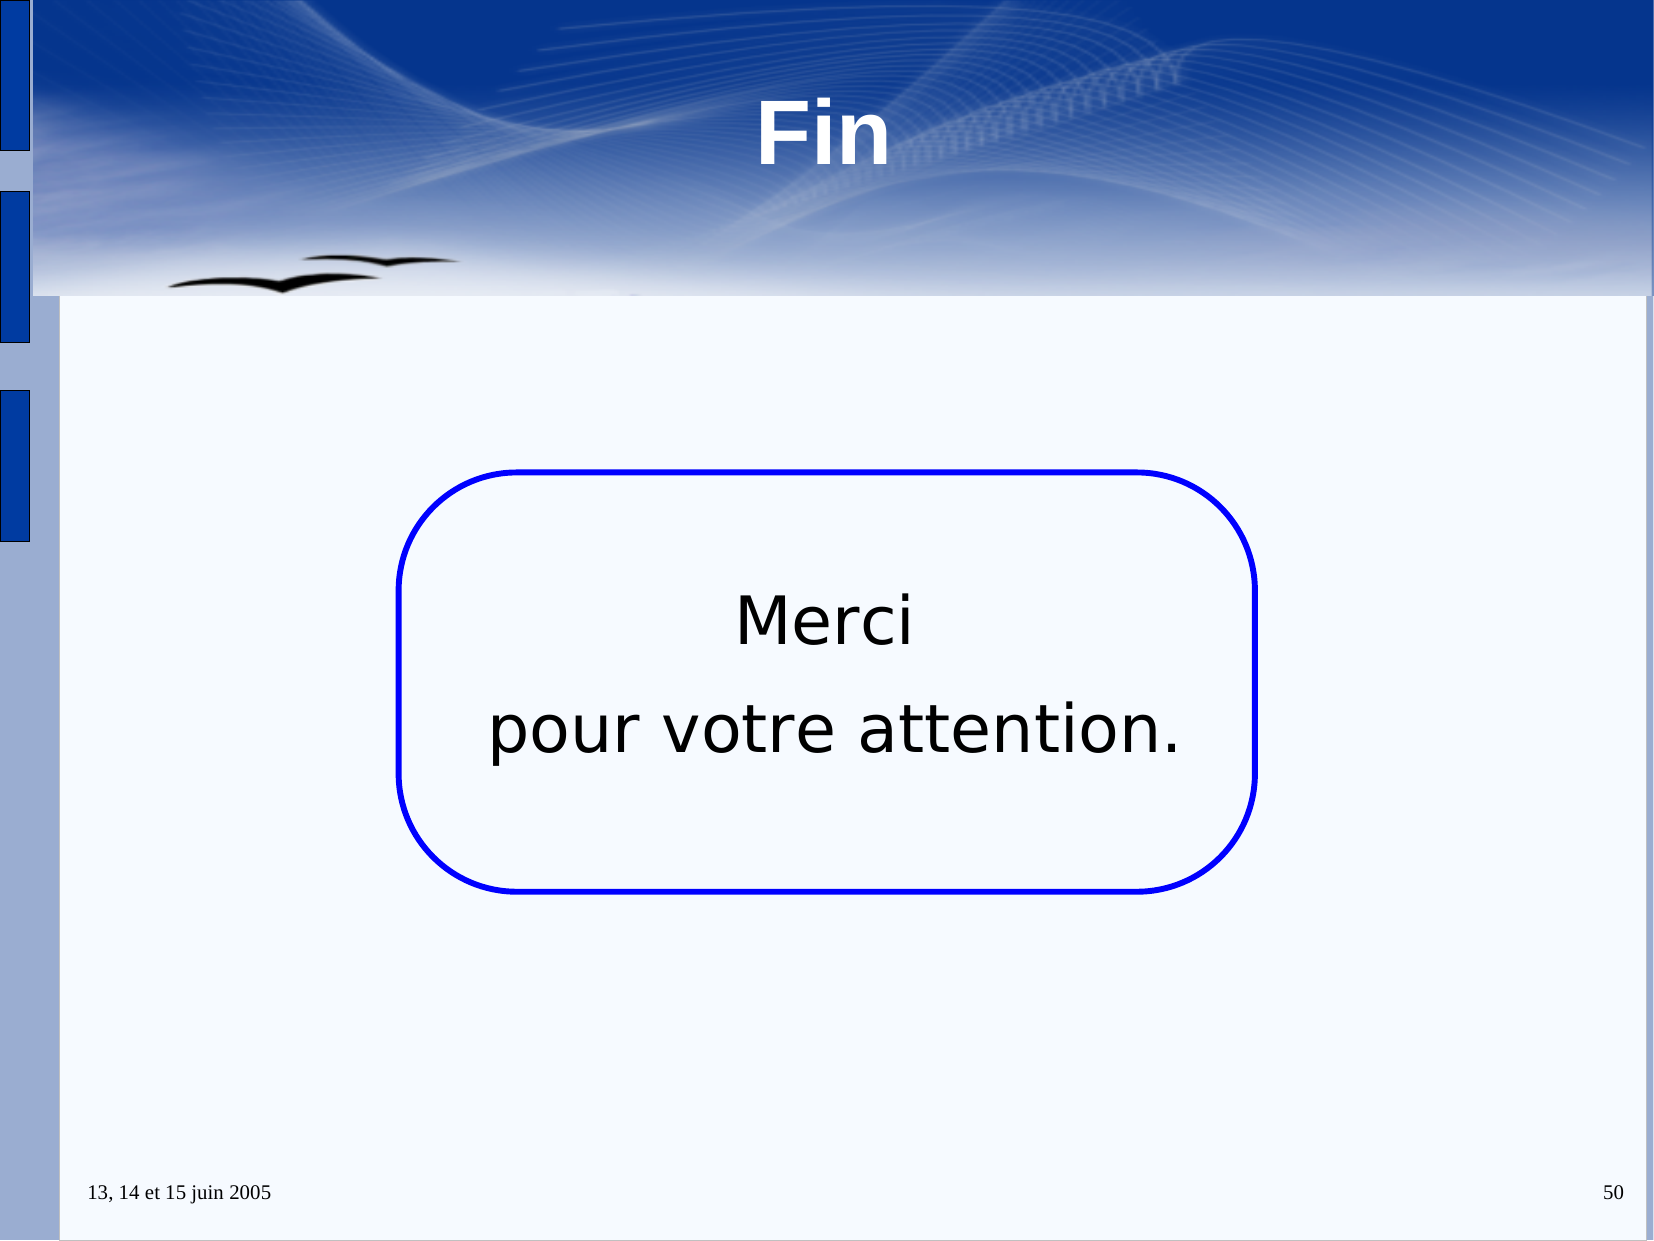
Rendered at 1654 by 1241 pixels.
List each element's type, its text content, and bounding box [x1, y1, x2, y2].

list Merci pour votre attention. [398, 472, 1255, 892]
title Fin [118, 29, 1531, 237]
picture [33, 0, 1654, 296]
